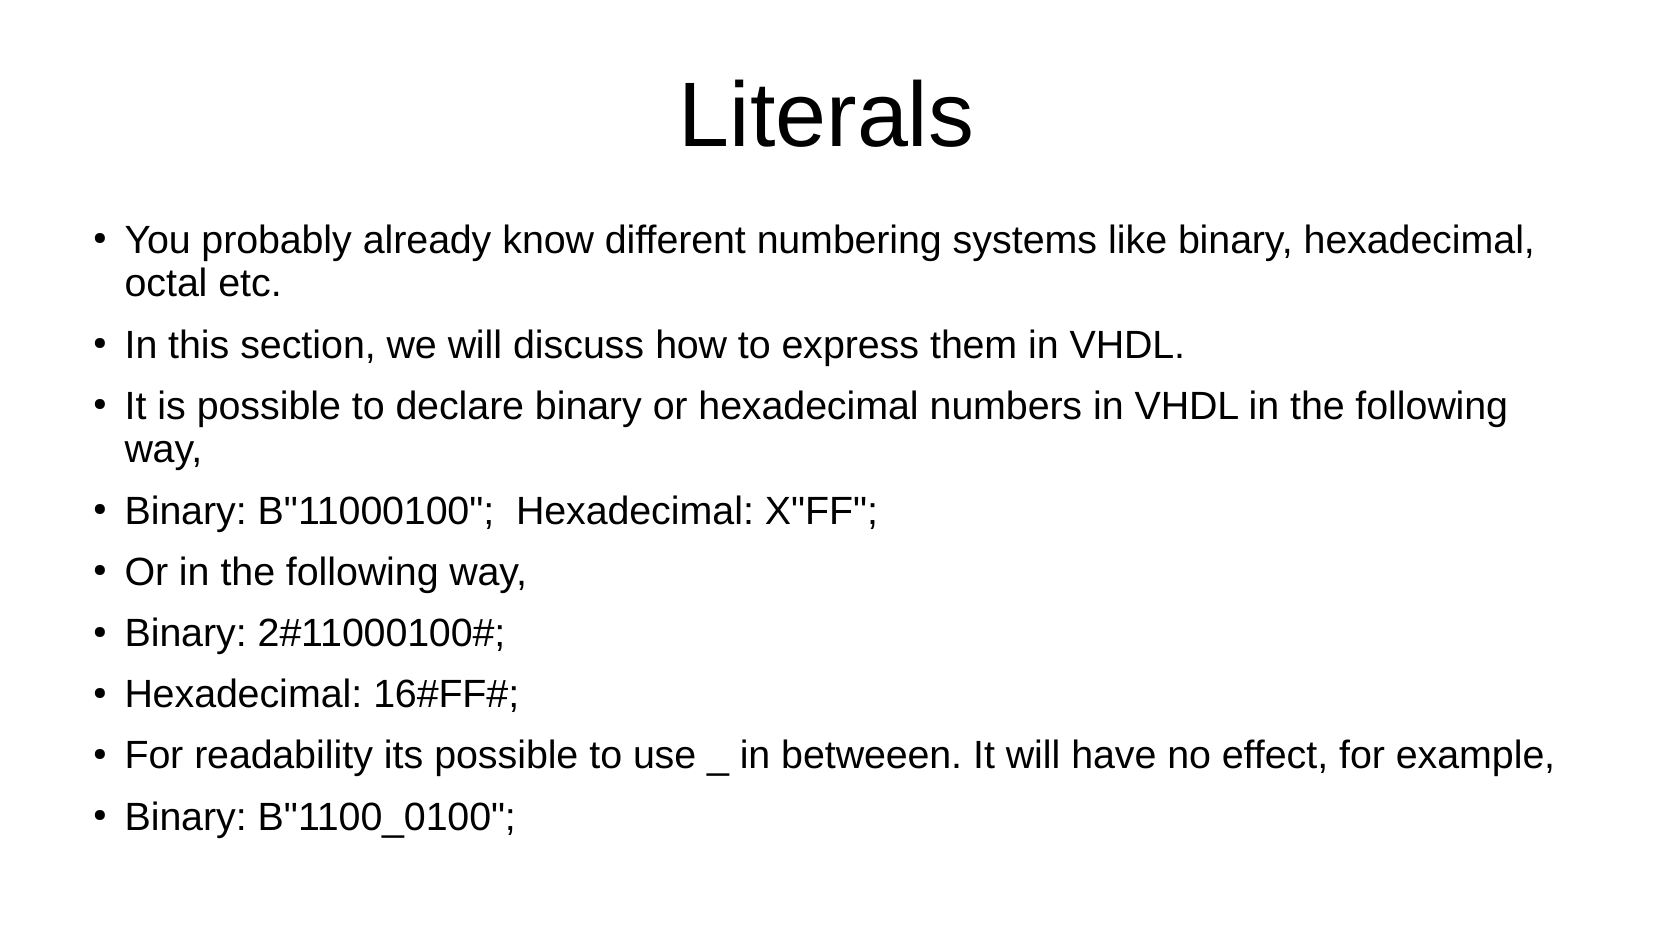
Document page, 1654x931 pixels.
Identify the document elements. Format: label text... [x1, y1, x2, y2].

list You probably already know different numbering systems like binary, hexadecimal, octal etc. In this section, we will discuss how to express them in VHDL. It is possible to declare binary or hexadecimal numbers in VHDL in the following way, Binary: B"11000100"; Hexadecimal: X"FF"; Or in the following way, Binary: 2#11000100#; Hexadecimal: 16#FF#; For readability its possible to use _ in betweeen. It will have no effect, for example, Binary: B"1100_0100"; [82, 217, 1571, 856]
title Literals [82, 37, 1571, 193]
